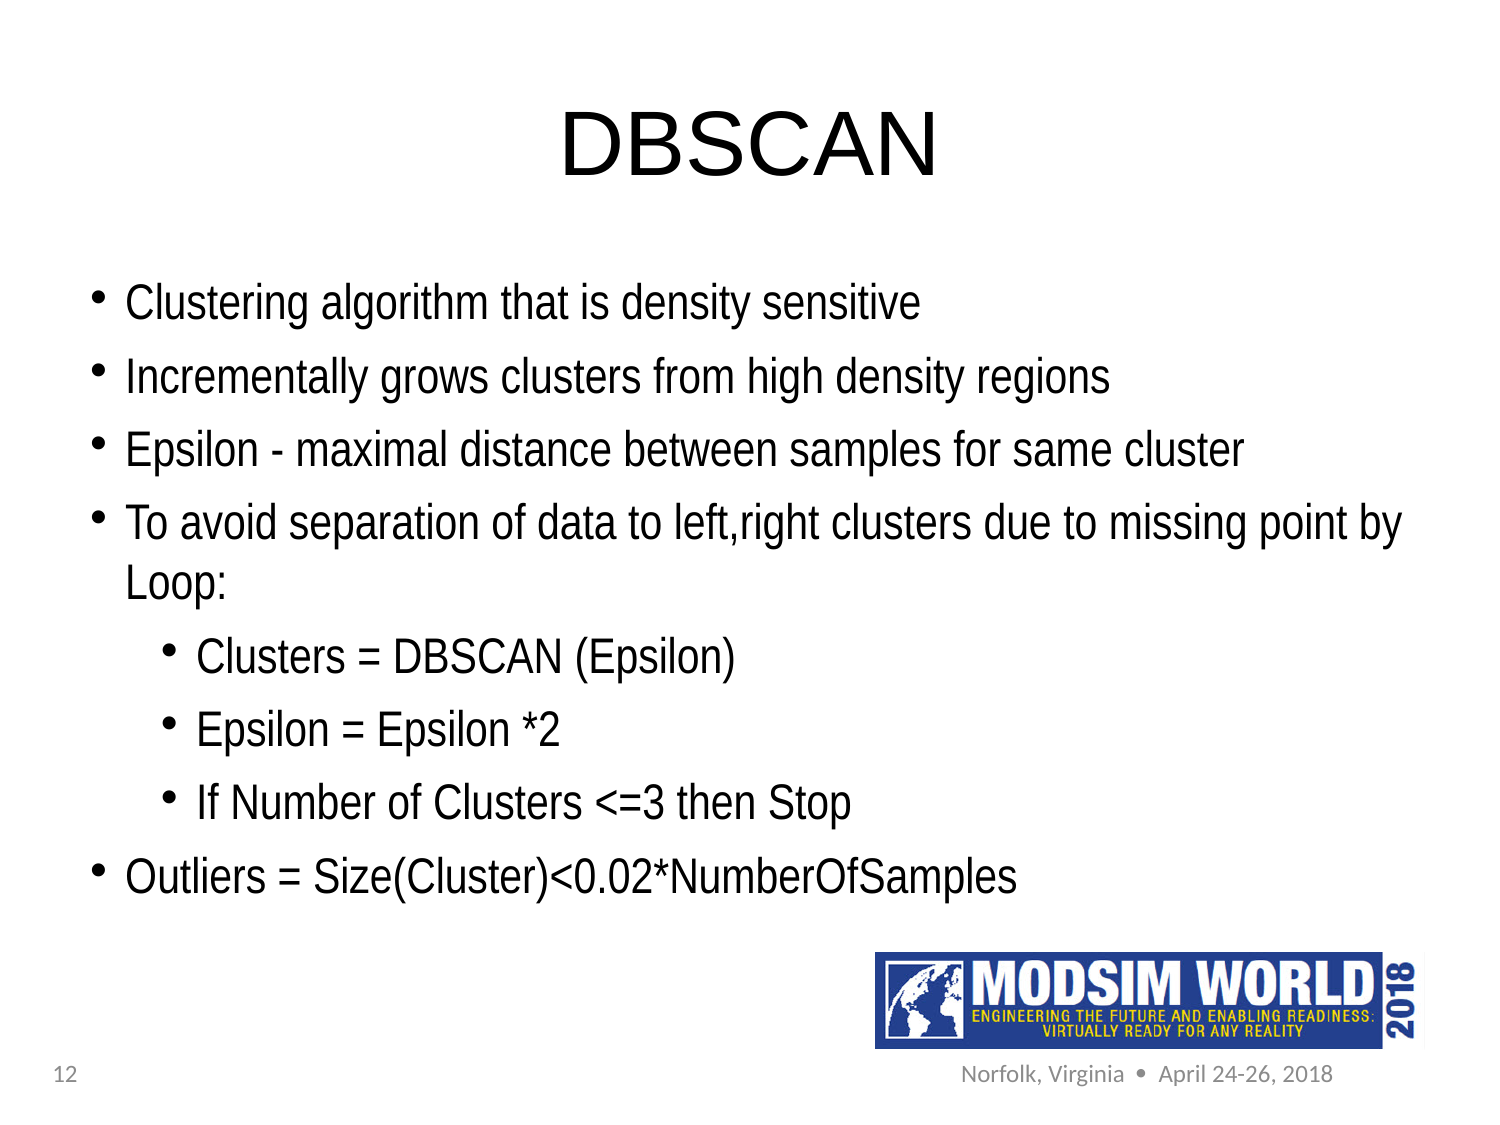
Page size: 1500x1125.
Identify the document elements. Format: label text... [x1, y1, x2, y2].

text_box DBSCAN [74, 45, 1425, 233]
text_box Norfolk, Virginia  April 24-26, 2018 [874, 1042, 1427, 1103]
text_box Clustering algorithm that is density sensitive Incrementally grows clusters from high density regions Epsilon - maximal distance between samples for same cluster To avoid separation of data to left,right clusters due to missing point by Loop: Clusters = DBSCAN (Epsilon) Epsilon = Epsilon *2 If Number of Clusters <=3 then Stop Outliers = Size(Cluster)<0.02*NumberOfSamples [74, 262, 1425, 1005]
text_box <number> [37, 1042, 388, 1103]
picture [875, 1005, 1425, 1042]
